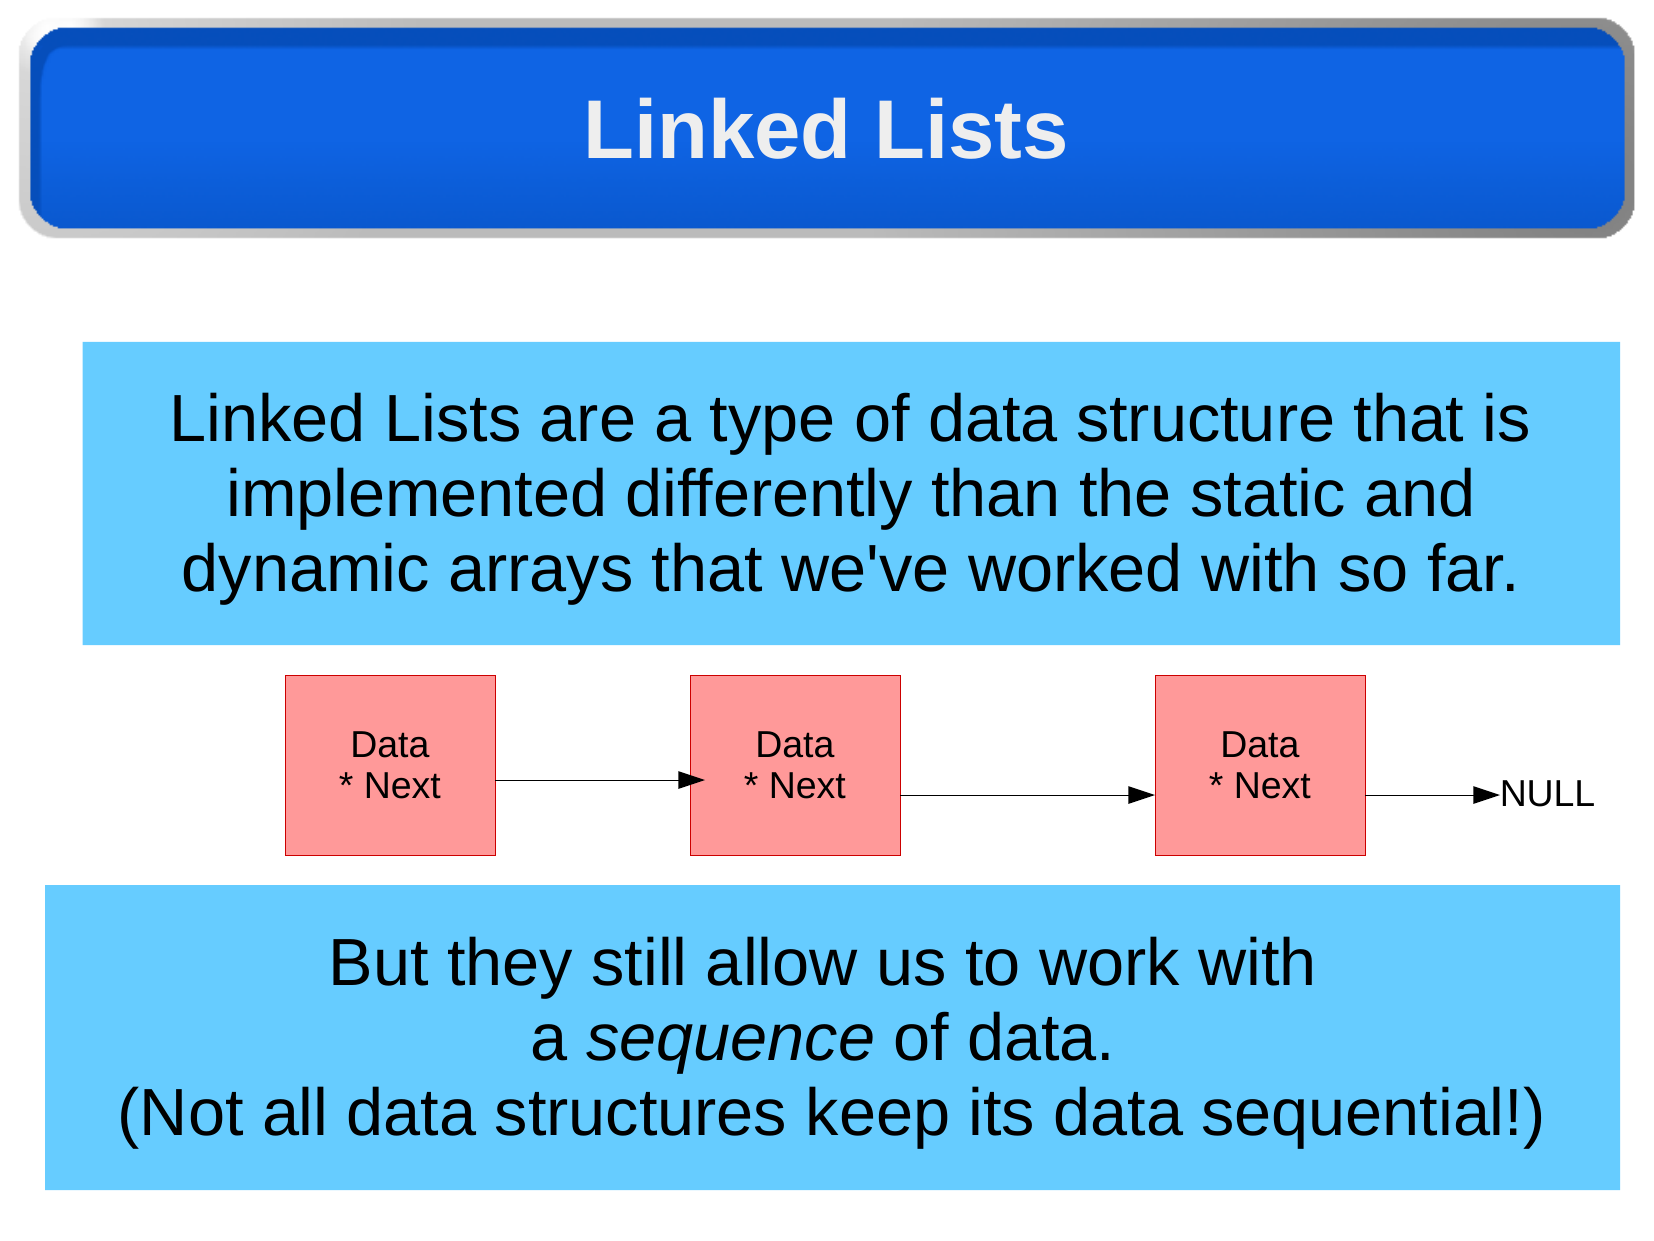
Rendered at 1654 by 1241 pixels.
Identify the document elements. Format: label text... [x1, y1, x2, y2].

text_box Data * Next [690, 675, 901, 856]
text_box But they still allow us to work with a sequence of data. (Not all data structures keep its data sequential!) [45, 885, 1621, 1191]
text_box Data * Next [1155, 675, 1366, 856]
subtitle Linked Lists are a type of data structure that is implemented differently than the static and dynamic arrays that we've worked with so far. [82, 341, 1621, 646]
title Linked Lists [82, 49, 1571, 211]
text_box NULL [1485, 765, 1621, 822]
picture [0, 0, 1654, 1241]
text_box Data * Next [285, 675, 496, 856]
